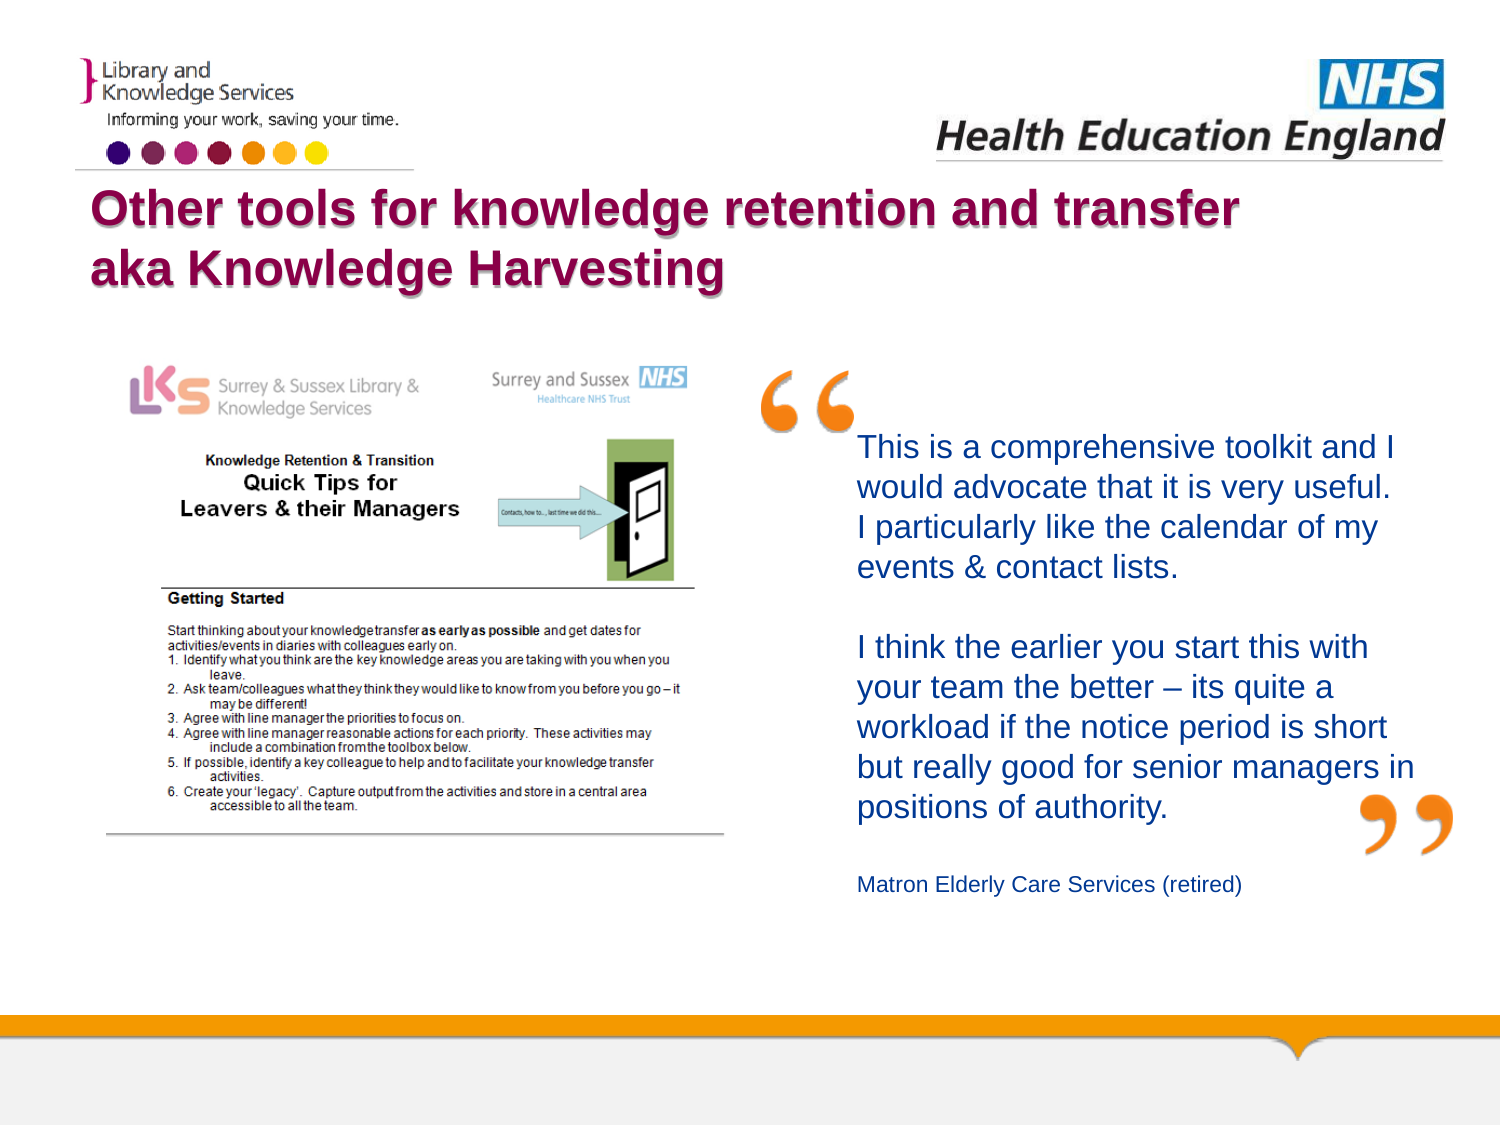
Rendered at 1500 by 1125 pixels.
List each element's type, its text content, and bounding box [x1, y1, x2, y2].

picture [106, 354, 726, 833]
title Other tools for knowledge retention and transfer aka Knowledge Harvesting [85, 187, 1361, 299]
picture [1360, 794, 1453, 855]
picture [75, 54, 416, 169]
text_box This is a comprehensive toolkit and I would advocate that it is very useful. I particularly like the calendar of my events & contact lists. I think the earlier you start this with your team the better – its quite a workload if the notice period is short but really good for senior managers in positions of authority. Matron Elderly Care Services (retired) [841, 418, 1435, 956]
picture [761, 370, 854, 431]
